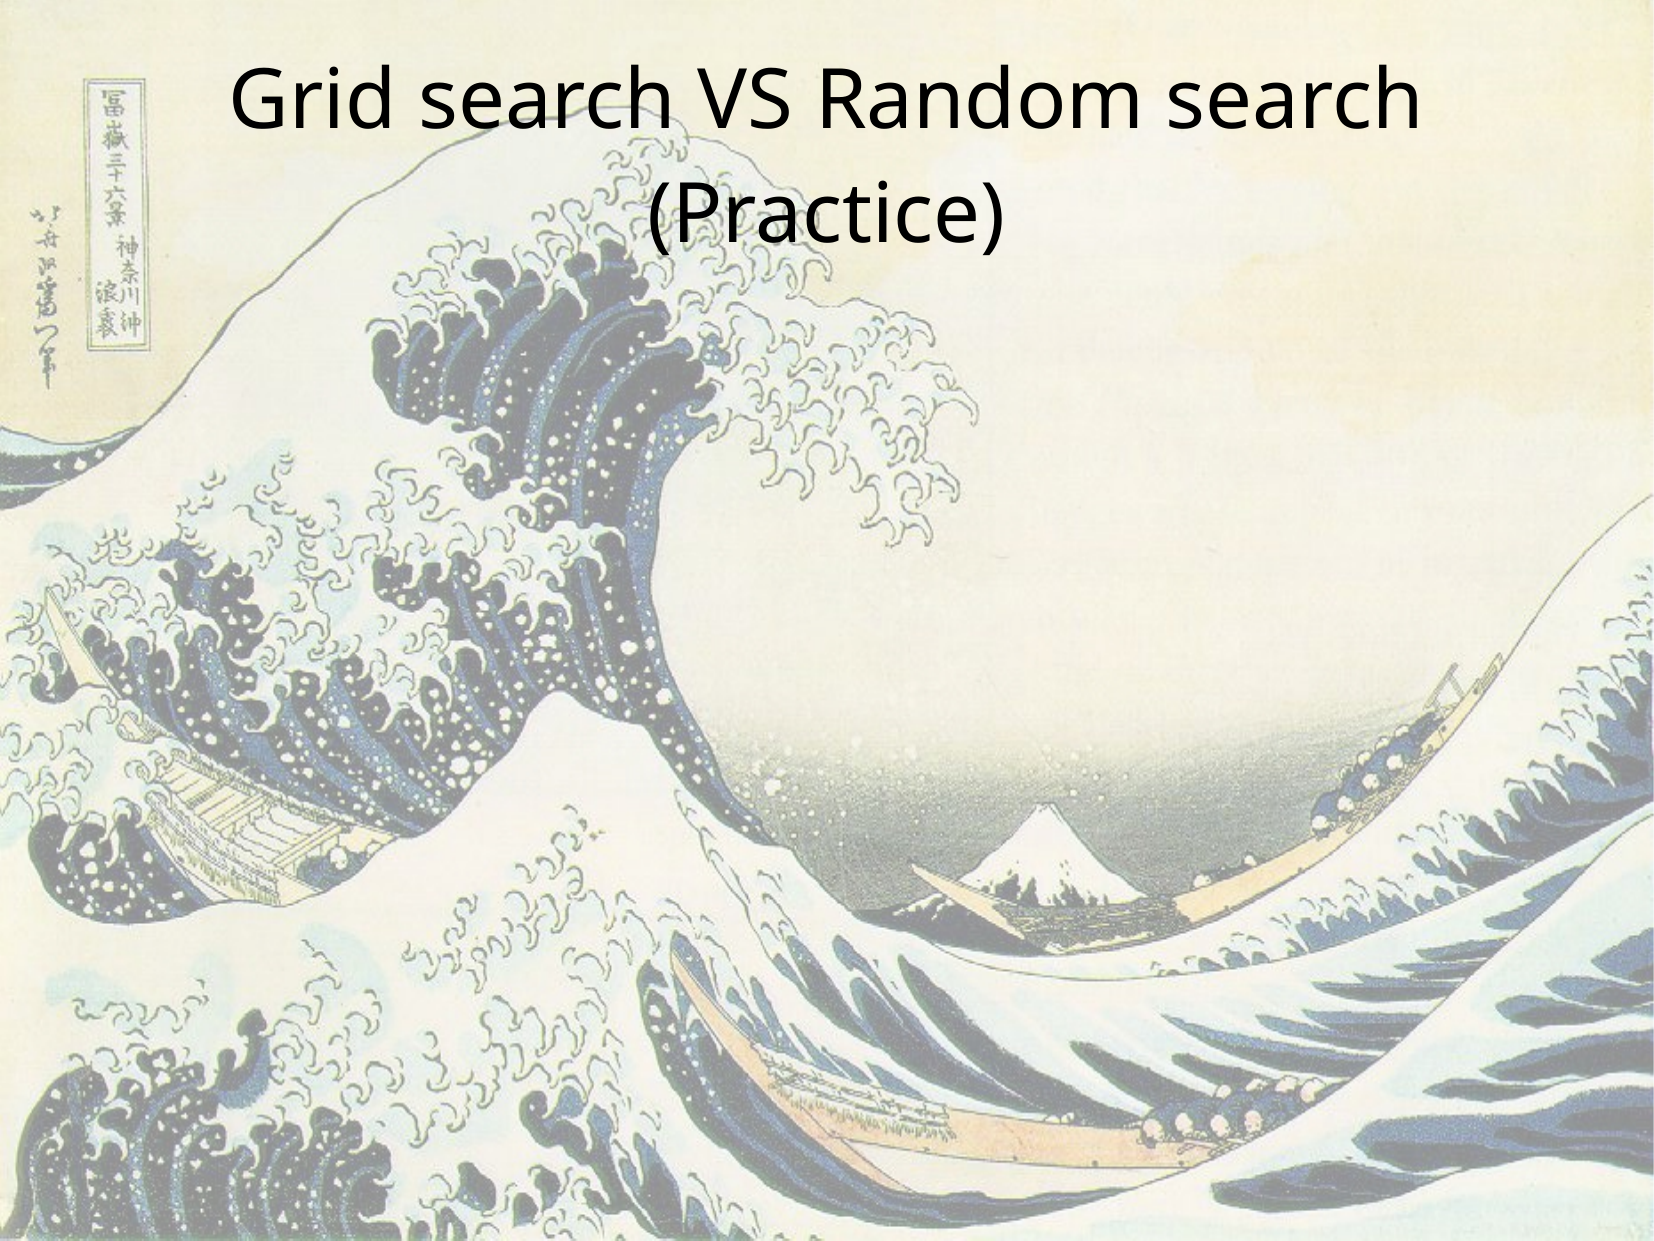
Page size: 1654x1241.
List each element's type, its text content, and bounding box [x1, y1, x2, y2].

picture [0, 0, 1654, 1241]
title Grid search VS Random search (Practice) [82, 48, 1571, 258]
